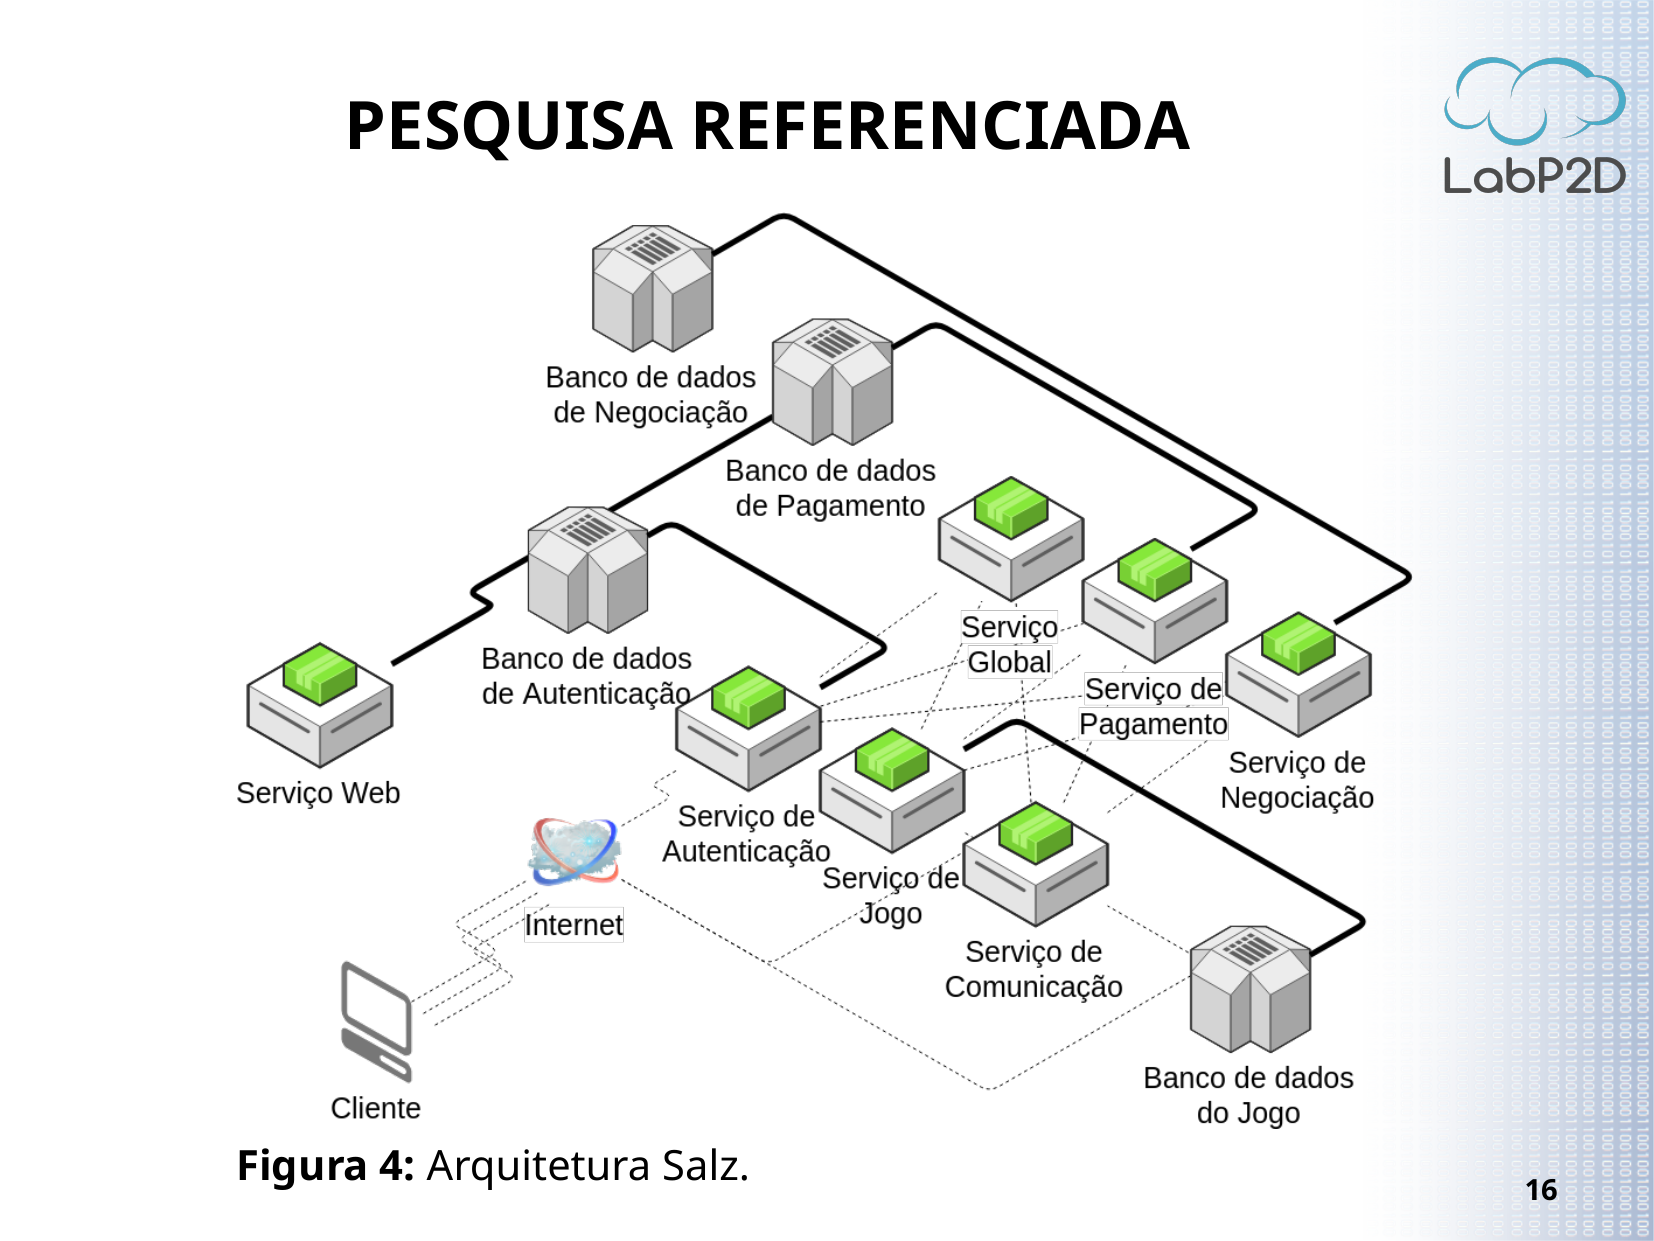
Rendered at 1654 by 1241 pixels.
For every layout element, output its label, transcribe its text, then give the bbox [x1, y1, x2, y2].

picture [236, 1, 1654, 1240]
title PESQUISA REFERENCIADA [82, 19, 1453, 227]
text_box Figura 4: Arquitetura Salz. [221, 1128, 1435, 1191]
